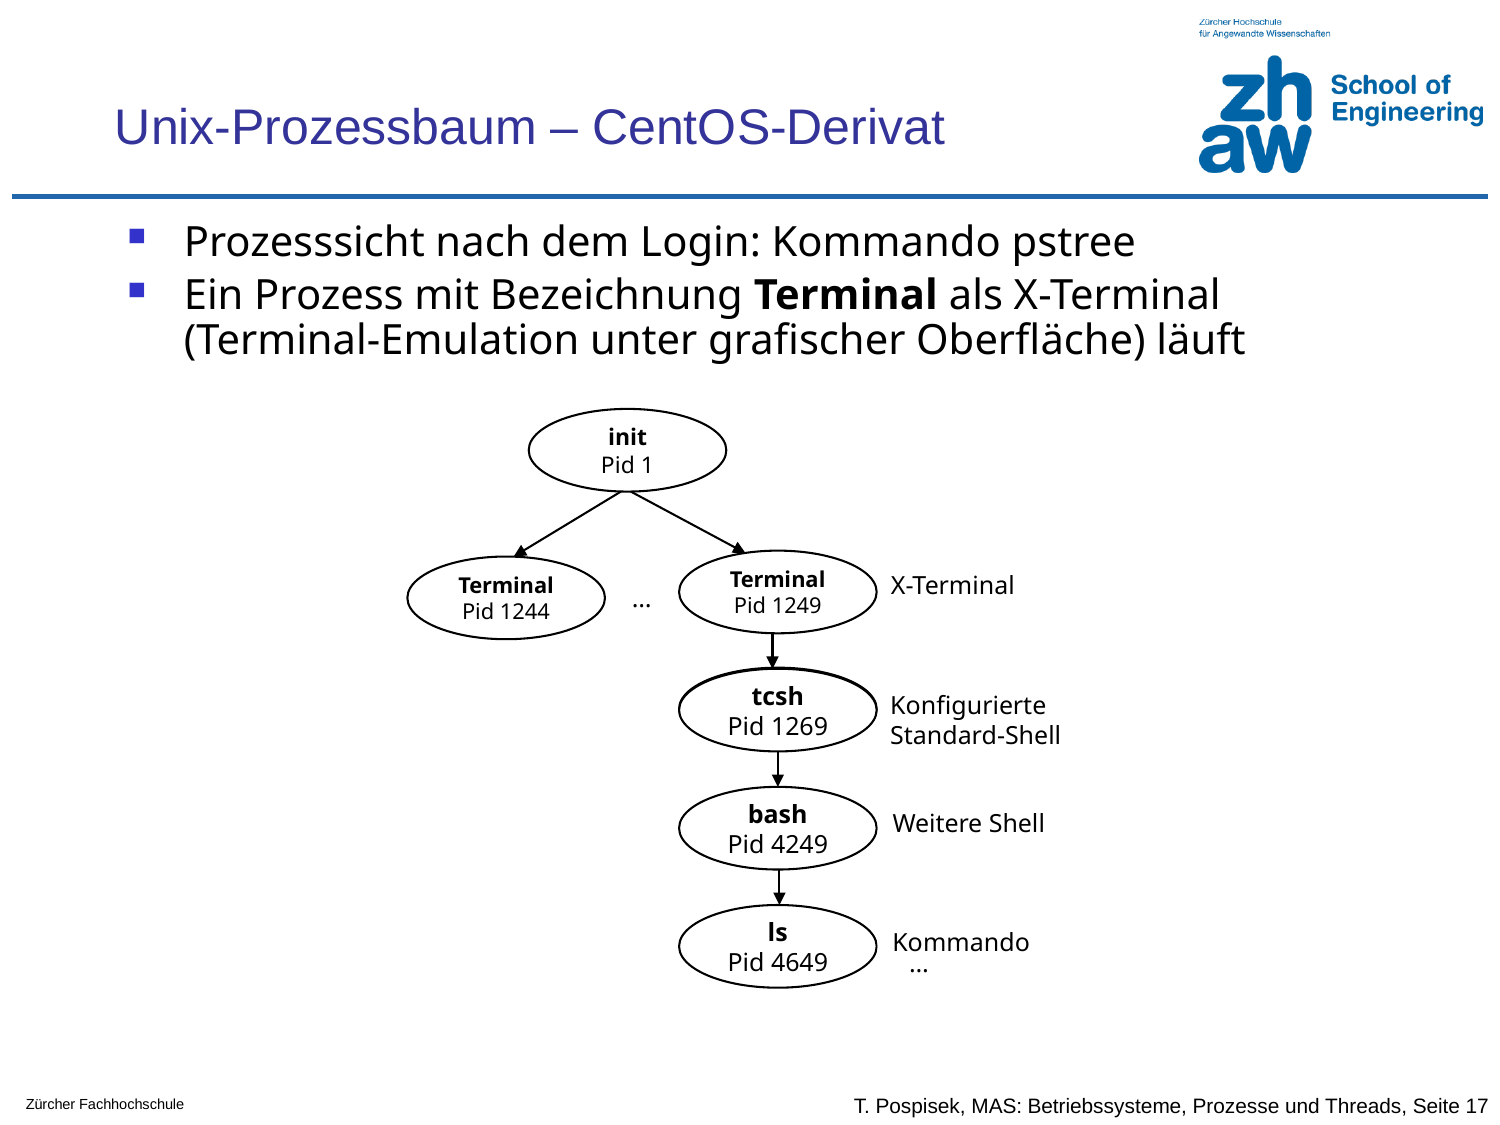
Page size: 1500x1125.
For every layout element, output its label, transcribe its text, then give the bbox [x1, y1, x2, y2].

title Unix-Prozessbaum – CentOS-Derivat [99, 50, 1379, 163]
text_box tcsh Pid 1269 [679, 668, 877, 752]
text_box init Pid 1 [528, 408, 727, 492]
text_box Terminal Pid 1249 [679, 550, 877, 634]
text_box Weitere Shell [877, 800, 1067, 846]
text_box bash Pid 4249 [679, 786, 877, 870]
list Prozesssicht nach dem Login: Kommando pstree Ein Prozess mit Bezeichnung Terminal als X-Terminal (Terminal-Emulation unter grafischer Oberfläche) läuft [112, 212, 1363, 388]
text_box Kommando [877, 918, 1046, 964]
text_box ls Pid 4649 [679, 905, 877, 988]
text_box Konfigurierte Standard-Shell [875, 682, 1077, 758]
picture [1199, 19, 1483, 173]
text_box X-Terminal [876, 562, 1031, 608]
text_box … [617, 575, 667, 620]
text_box … [894, 964, 944, 986]
text_box Terminal Pid 1244 [407, 556, 605, 640]
